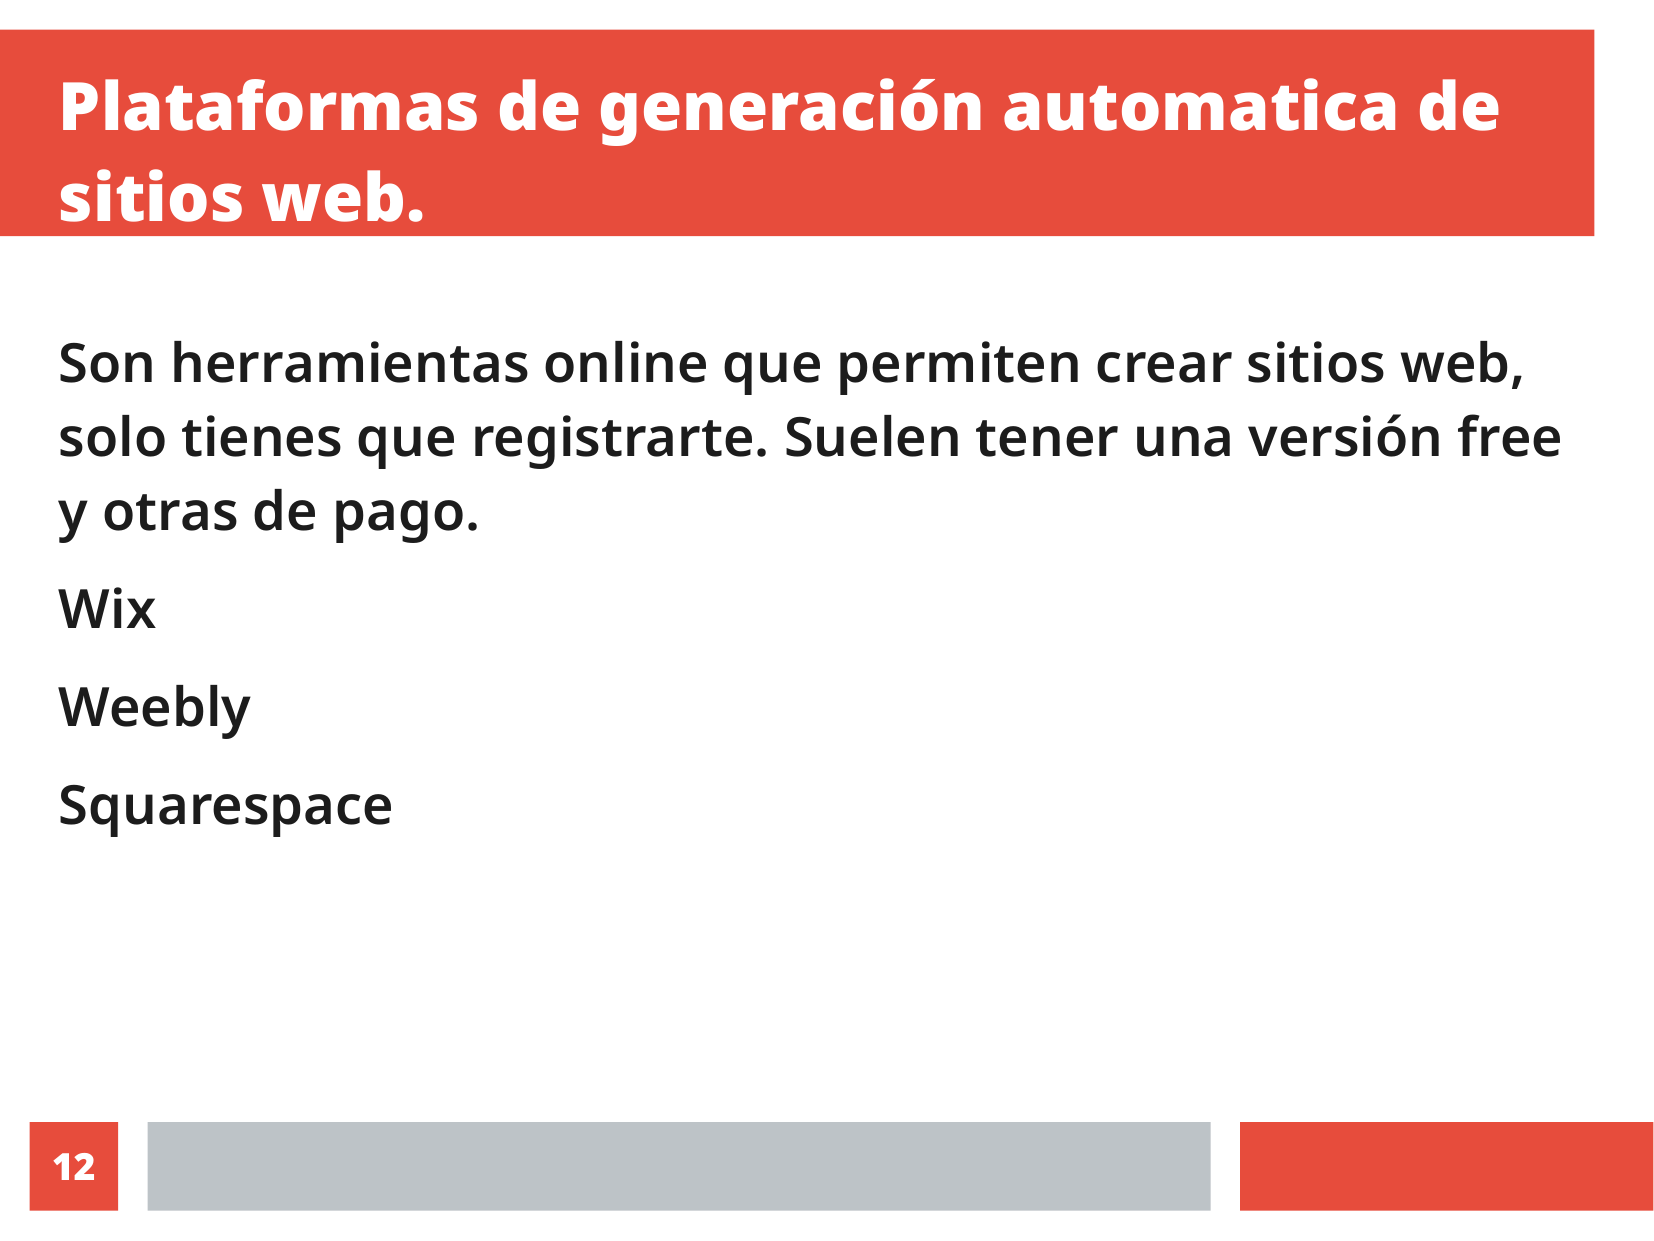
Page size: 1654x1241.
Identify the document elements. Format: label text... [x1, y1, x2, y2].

title Plataformas de generación automatica de sitios web. [59, 59, 1595, 207]
list Son herramientas online que permiten crear sitios web, solo tienes que registrarte. Suelen tener una versión free y otras de pago. Wix Weebly Squarespace [59, 324, 1565, 1093]
